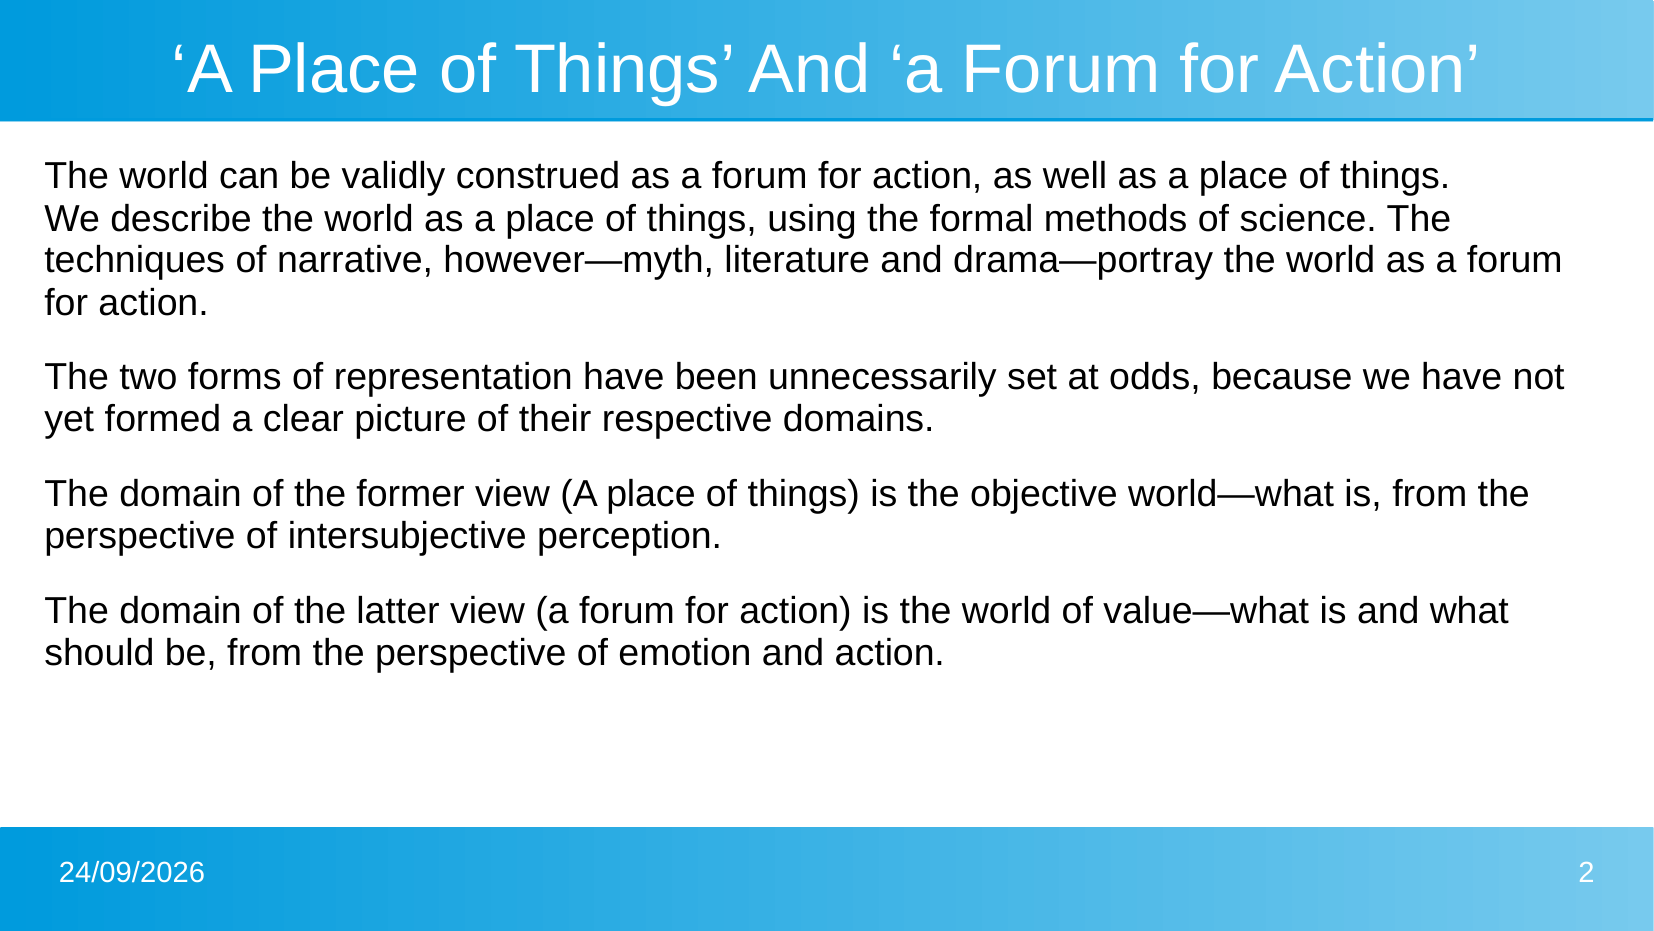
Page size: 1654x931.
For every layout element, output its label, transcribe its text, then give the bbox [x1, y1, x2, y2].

text_box The world can be validly construed as a forum for action, as well as a place of things. We describe the world as a place of things, using the formal methods of science. The techniques of narrative, however—myth, literature and drama—portray the world as a forum for action. The two forms of representation have been unnecessarily set at odds, because we have not yet formed a clear picture of their respective domains. The domain of the former view (A place of things) is the objective world—what is, from the perspective of intersubjective perception. The domain of the latter view (a forum for action) is the world of value—what is and what should be, from the perspective of emotion and action. [29, 147, 1625, 931]
title ‘A Place of Things’ And ‘a Forum for Action’ [59, 29, 1595, 108]
